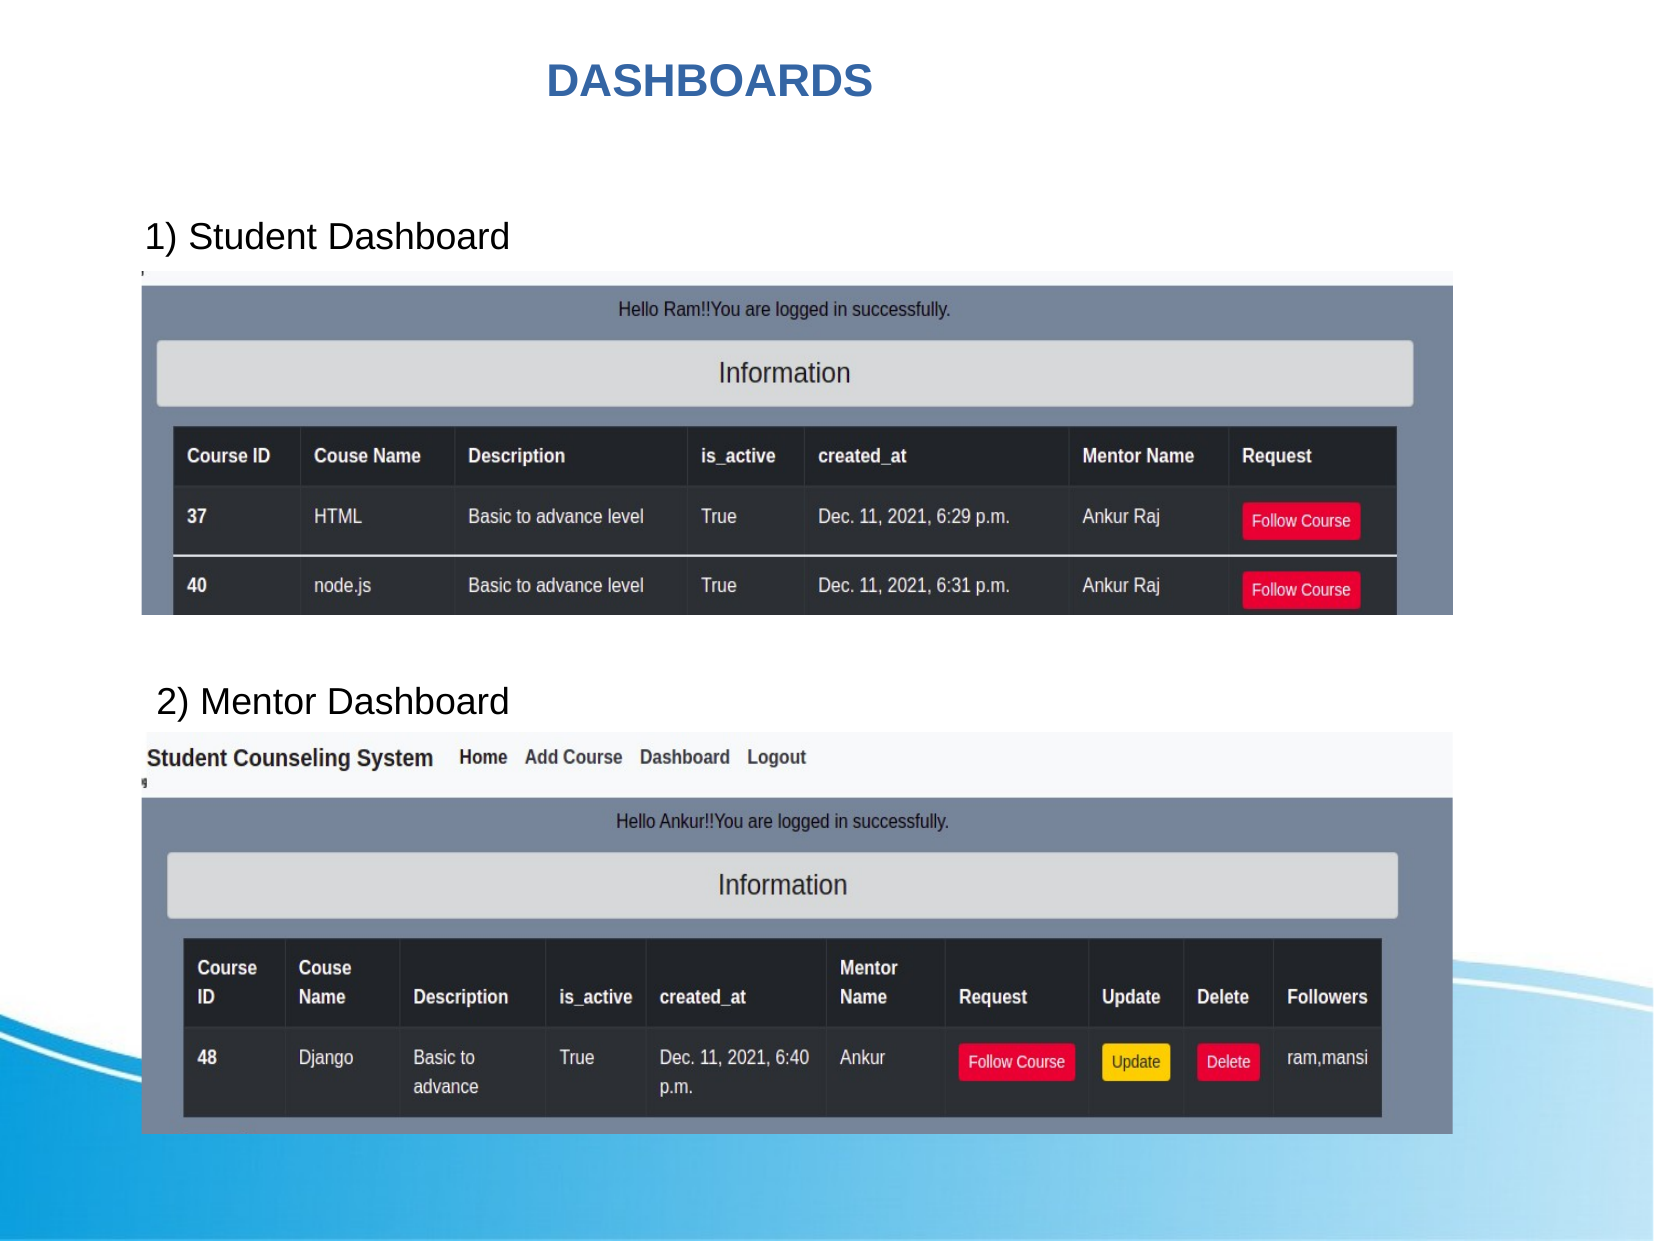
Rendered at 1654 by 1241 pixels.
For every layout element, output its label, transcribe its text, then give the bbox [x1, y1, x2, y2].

text_box DASHBOARDS [531, 47, 1193, 114]
text_box 1) Student Dashboard [129, 208, 1205, 355]
picture [141, 271, 1453, 615]
text_box 2) Mentor Dashboard [141, 673, 721, 773]
picture [0, 732, 1654, 1241]
